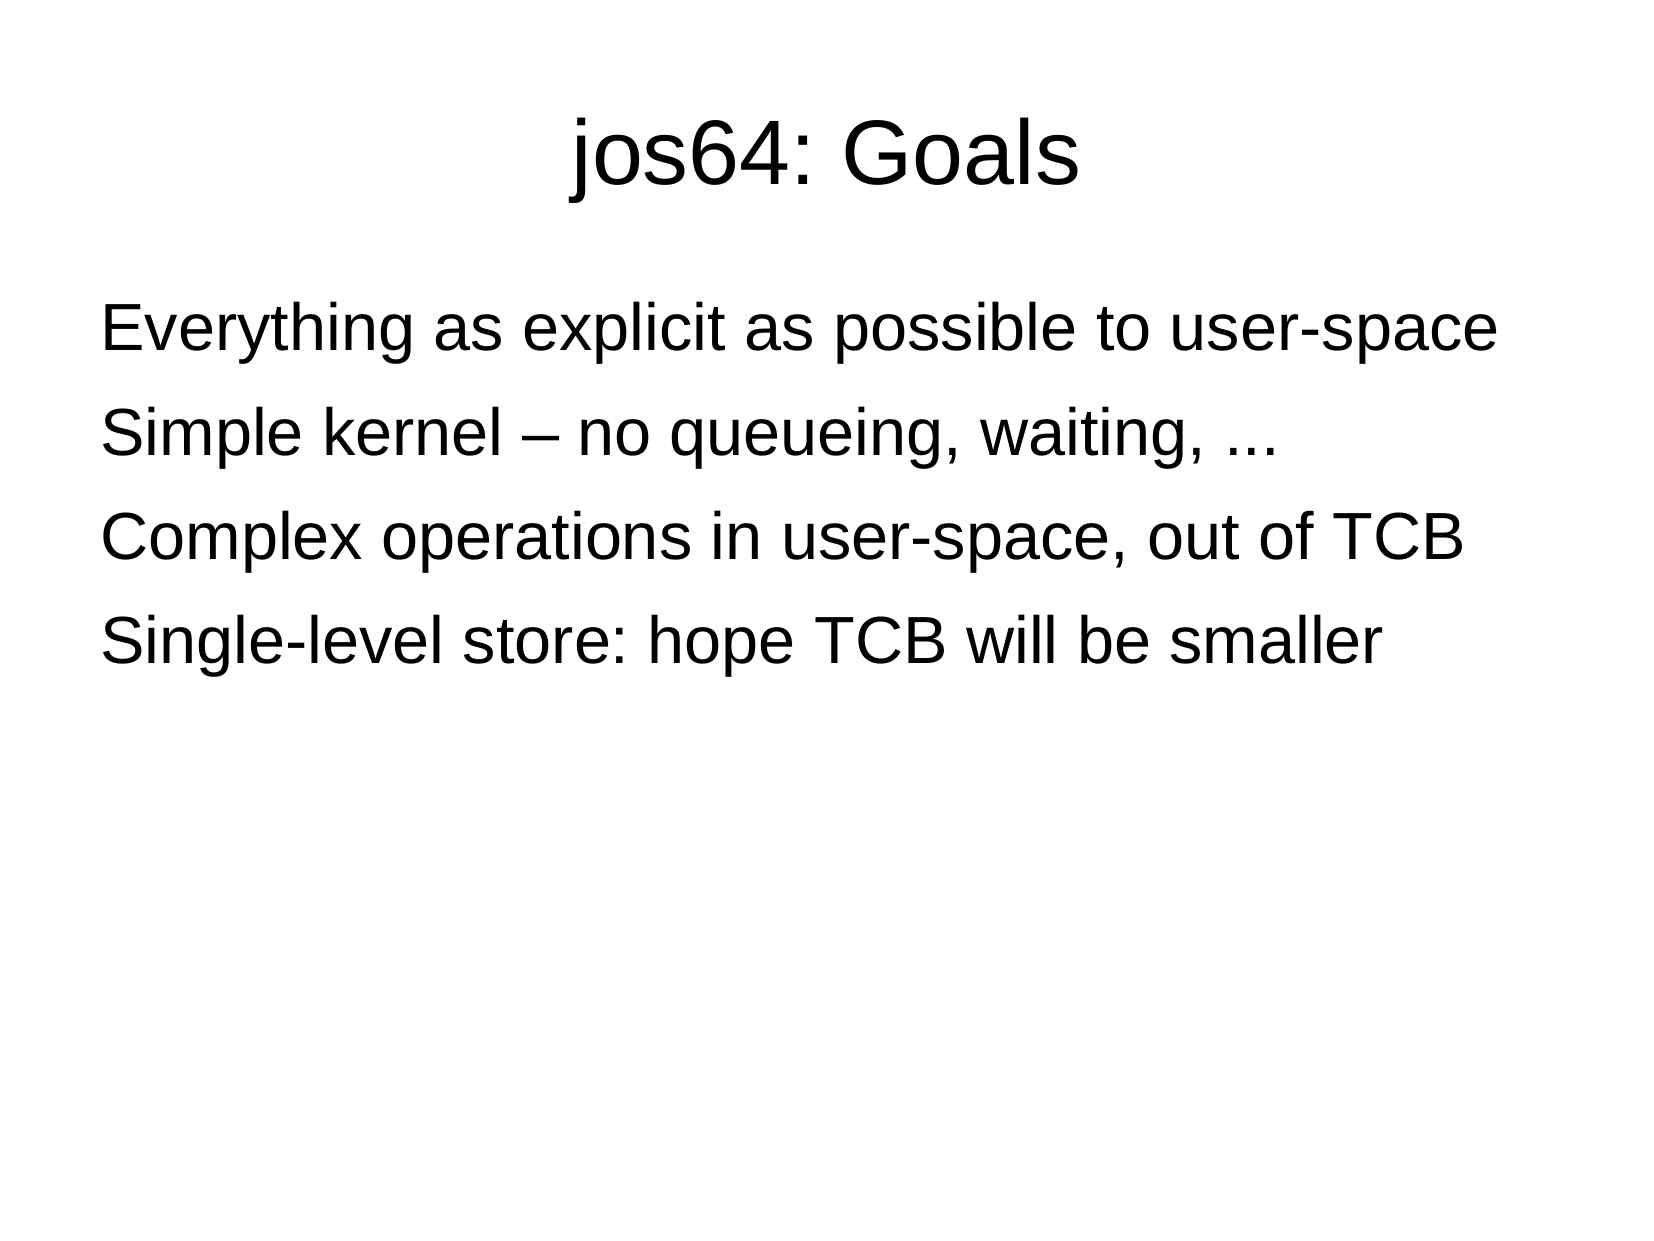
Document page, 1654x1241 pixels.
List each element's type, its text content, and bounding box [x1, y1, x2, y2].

list Everything as explicit as possible to user-space Simple kernel – no queueing, waiting, ... Complex operations in user-space, out of TCB Single-level store: hope TCB will be smaller [82, 290, 1571, 1109]
title jos64: Goals [82, 49, 1571, 257]
